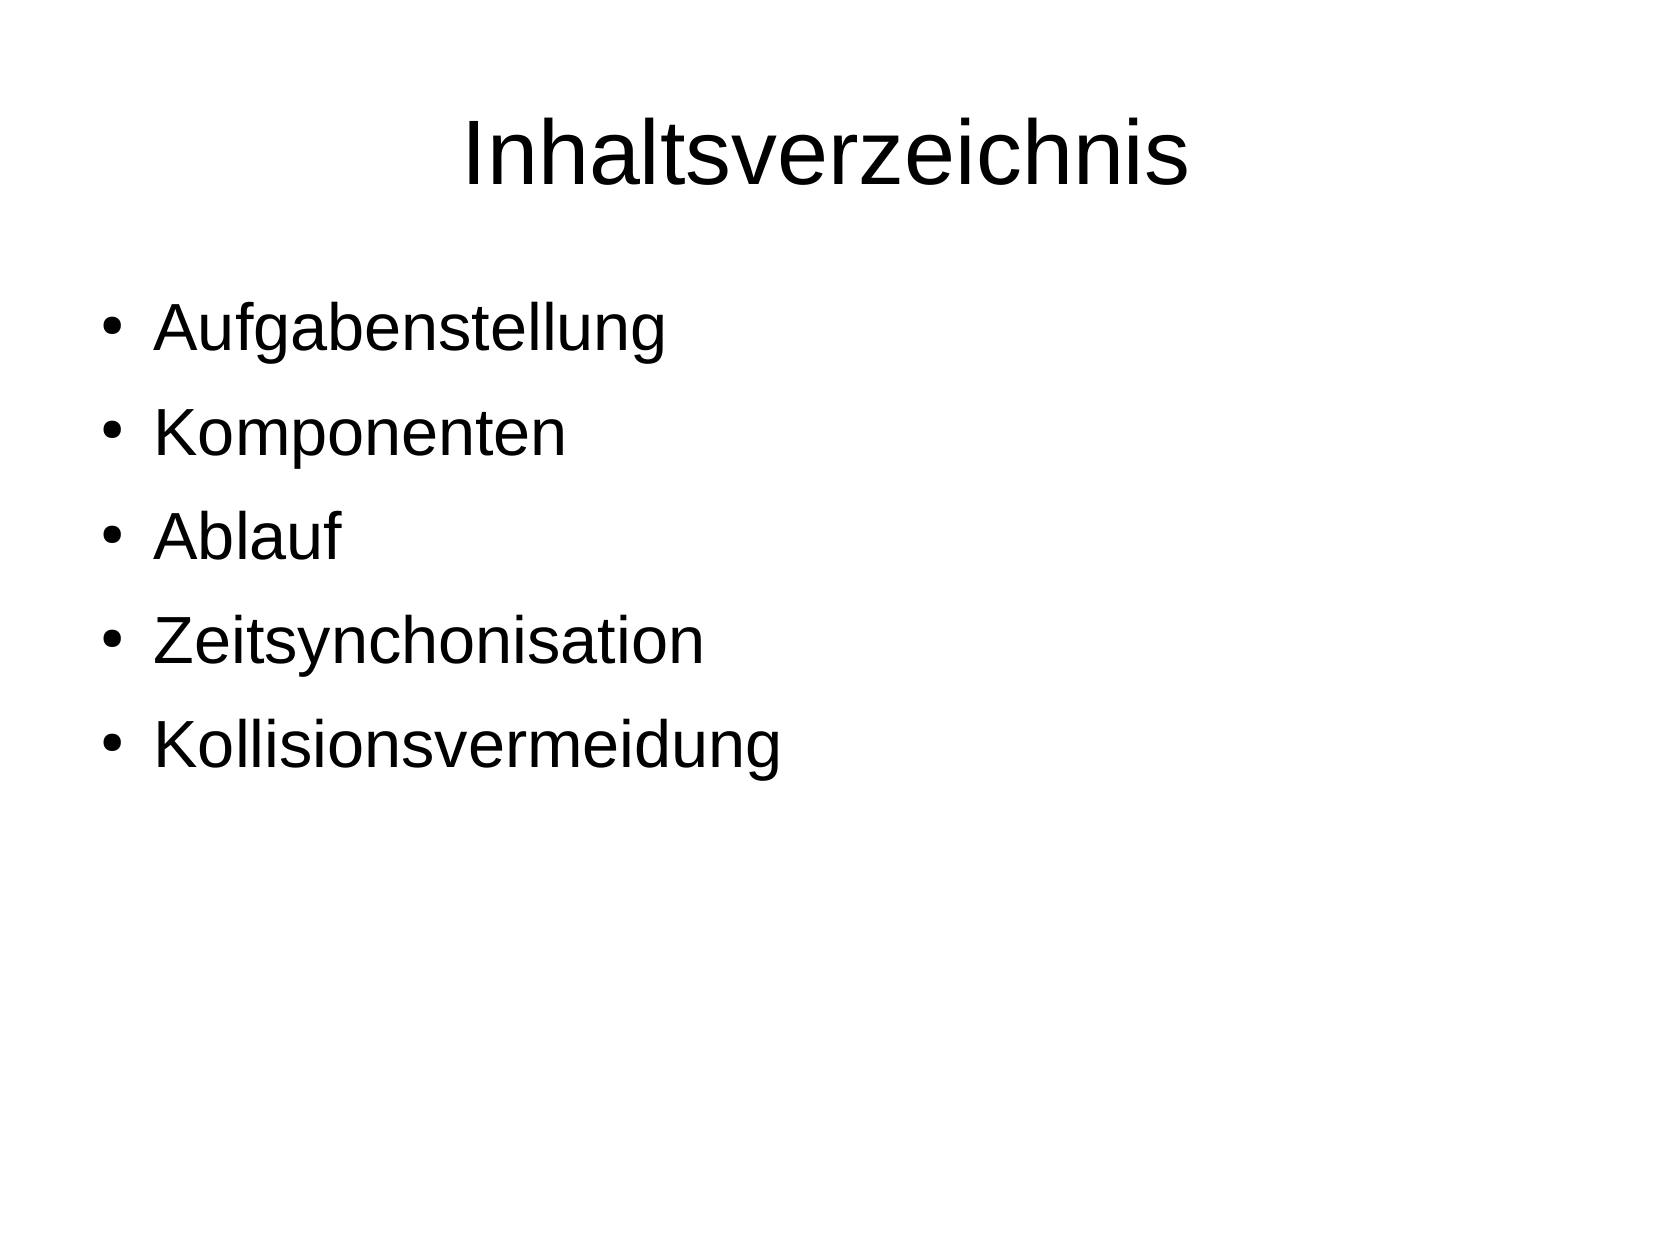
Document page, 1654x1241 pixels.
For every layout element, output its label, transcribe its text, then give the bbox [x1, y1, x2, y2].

list Aufgabenstellung Komponenten Ablauf Zeitsynchonisation Kollisionsvermeidung [82, 290, 1571, 1010]
title Inhaltsverzeichnis [82, 49, 1571, 257]
